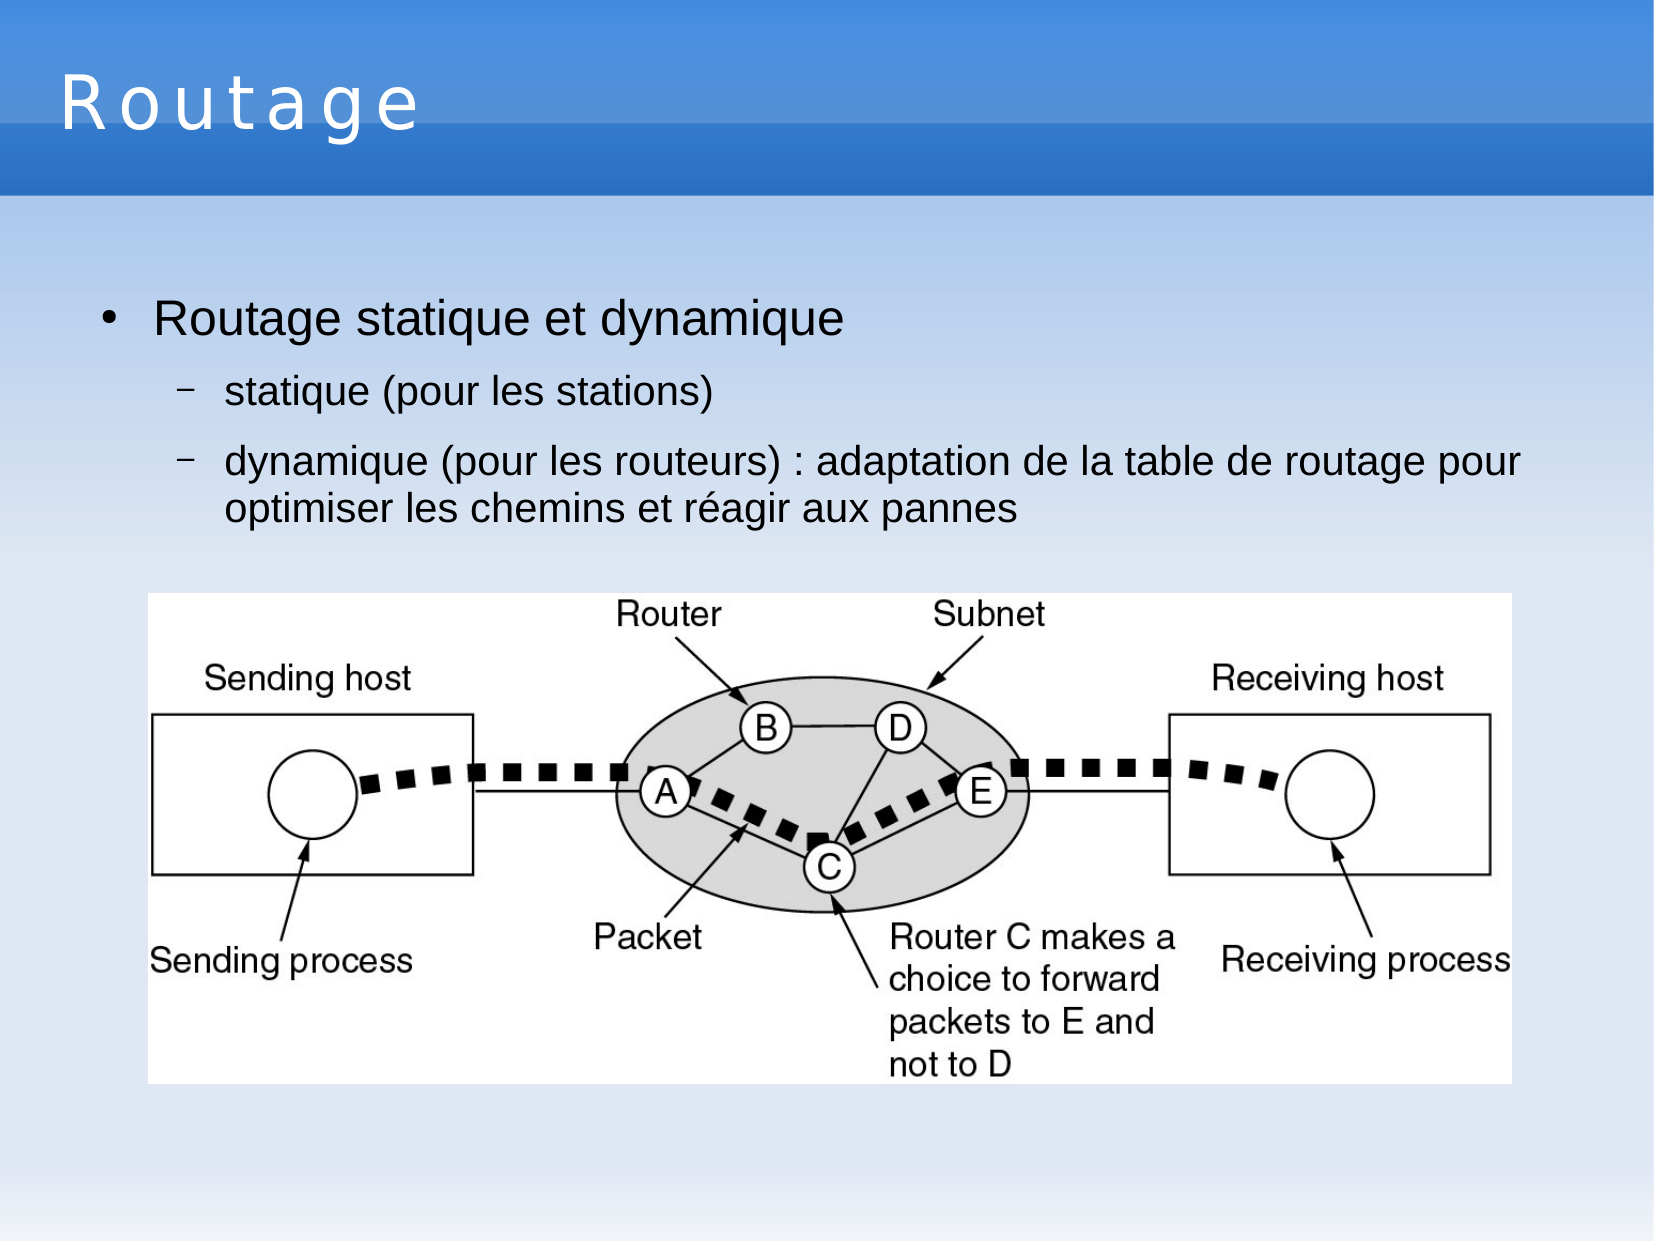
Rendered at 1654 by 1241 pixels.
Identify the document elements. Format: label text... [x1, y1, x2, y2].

title Routage [59, 29, 1270, 178]
picture [0, 0, 1654, 1241]
list Routage statique et dynamique statique (pour les stations) dynamique (pour les routeurs) : adaptation de la table de routage pour optimiser les chemins et réagir aux pannes [82, 290, 1571, 1109]
